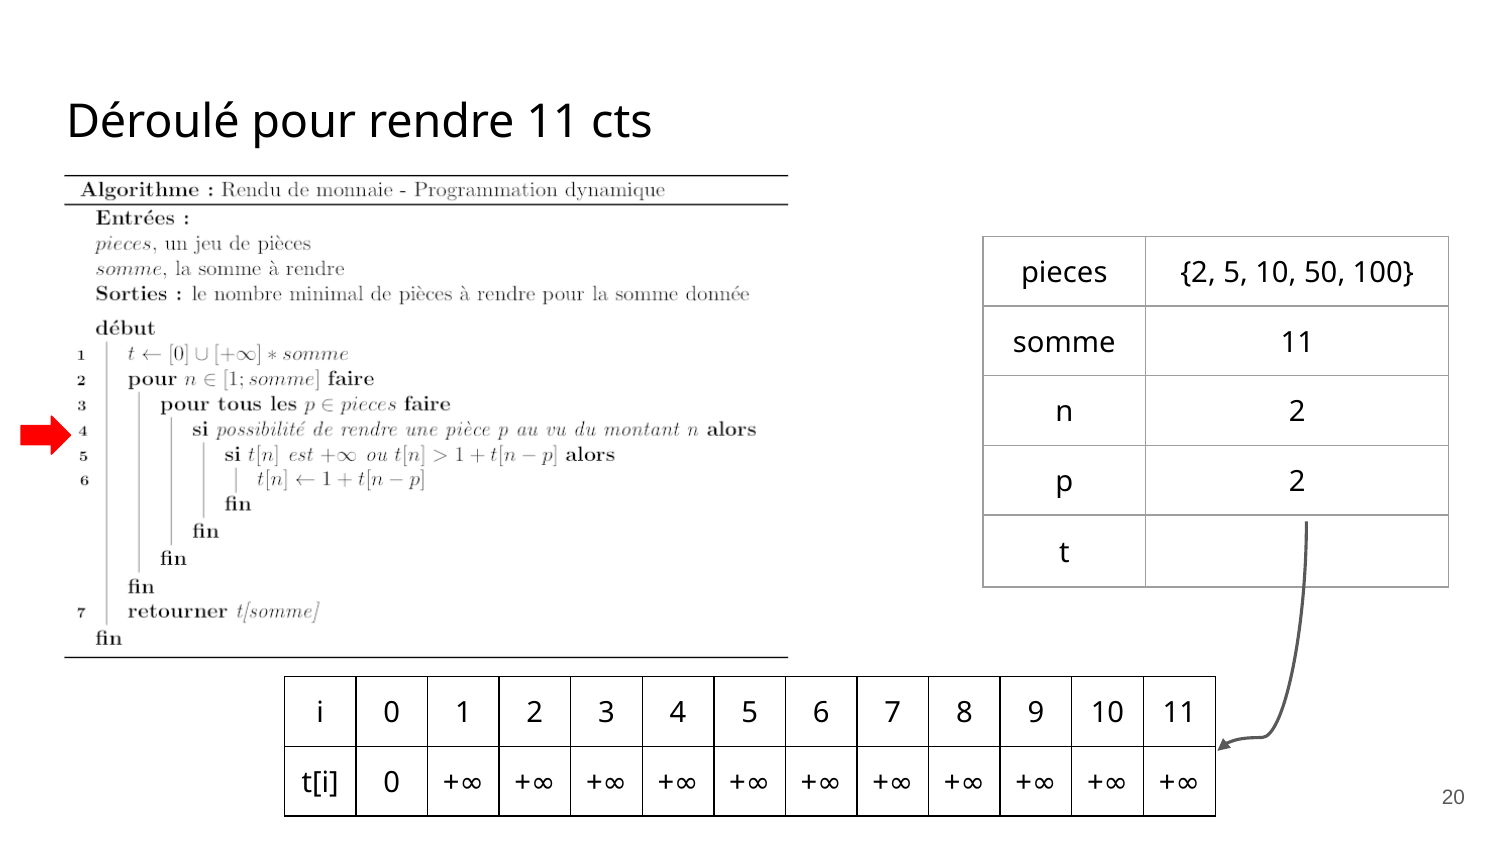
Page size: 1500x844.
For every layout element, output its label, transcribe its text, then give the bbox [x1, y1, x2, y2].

table_cell +∞ [1144, 747, 1215, 815]
table_cell 11 [1146, 307, 1448, 375]
picture [63, 173, 789, 660]
table_cell +∞ [858, 747, 928, 815]
table_header 5 [715, 677, 785, 746]
table_header 10 [1072, 677, 1143, 746]
table_cell 0 [357, 747, 427, 815]
table_header 6 [786, 677, 856, 746]
table_cell 2 [1146, 376, 1448, 445]
table_header {2, 5, 10, 50, 100} [1146, 237, 1448, 305]
table_cell t[i] [285, 747, 355, 815]
table_cell n [984, 376, 1145, 445]
table_cell [1146, 516, 1448, 586]
table_cell p [984, 446, 1145, 514]
table_header 2 [500, 677, 570, 746]
table_header i [285, 677, 355, 746]
table_cell +∞ [1001, 747, 1071, 815]
table_cell 2 [1146, 446, 1448, 514]
table_header 3 [571, 677, 642, 746]
table_header pieces [984, 237, 1145, 305]
table_header 4 [643, 677, 713, 746]
table_header 7 [858, 677, 928, 746]
title Déroulé pour rendre 11 cts [51, 72, 1449, 167]
table_header 11 [1144, 677, 1215, 746]
table_cell +∞ [571, 747, 642, 815]
table_cell +∞ [643, 747, 713, 815]
table_cell +∞ [929, 747, 999, 815]
slide_number <numéro> [1389, 764, 1480, 830]
table_cell +∞ [1072, 747, 1143, 815]
table_header 1 [428, 677, 498, 746]
text_box [21, 416, 71, 455]
table_cell +∞ [428, 747, 498, 815]
table_header 9 [1001, 677, 1071, 746]
table_cell +∞ [500, 747, 570, 815]
table_cell +∞ [715, 747, 785, 815]
table_header 8 [929, 677, 999, 746]
table_cell t [984, 516, 1145, 586]
table_header 0 [357, 677, 427, 746]
table_cell +∞ [786, 747, 856, 815]
table_cell somme [984, 307, 1145, 375]
